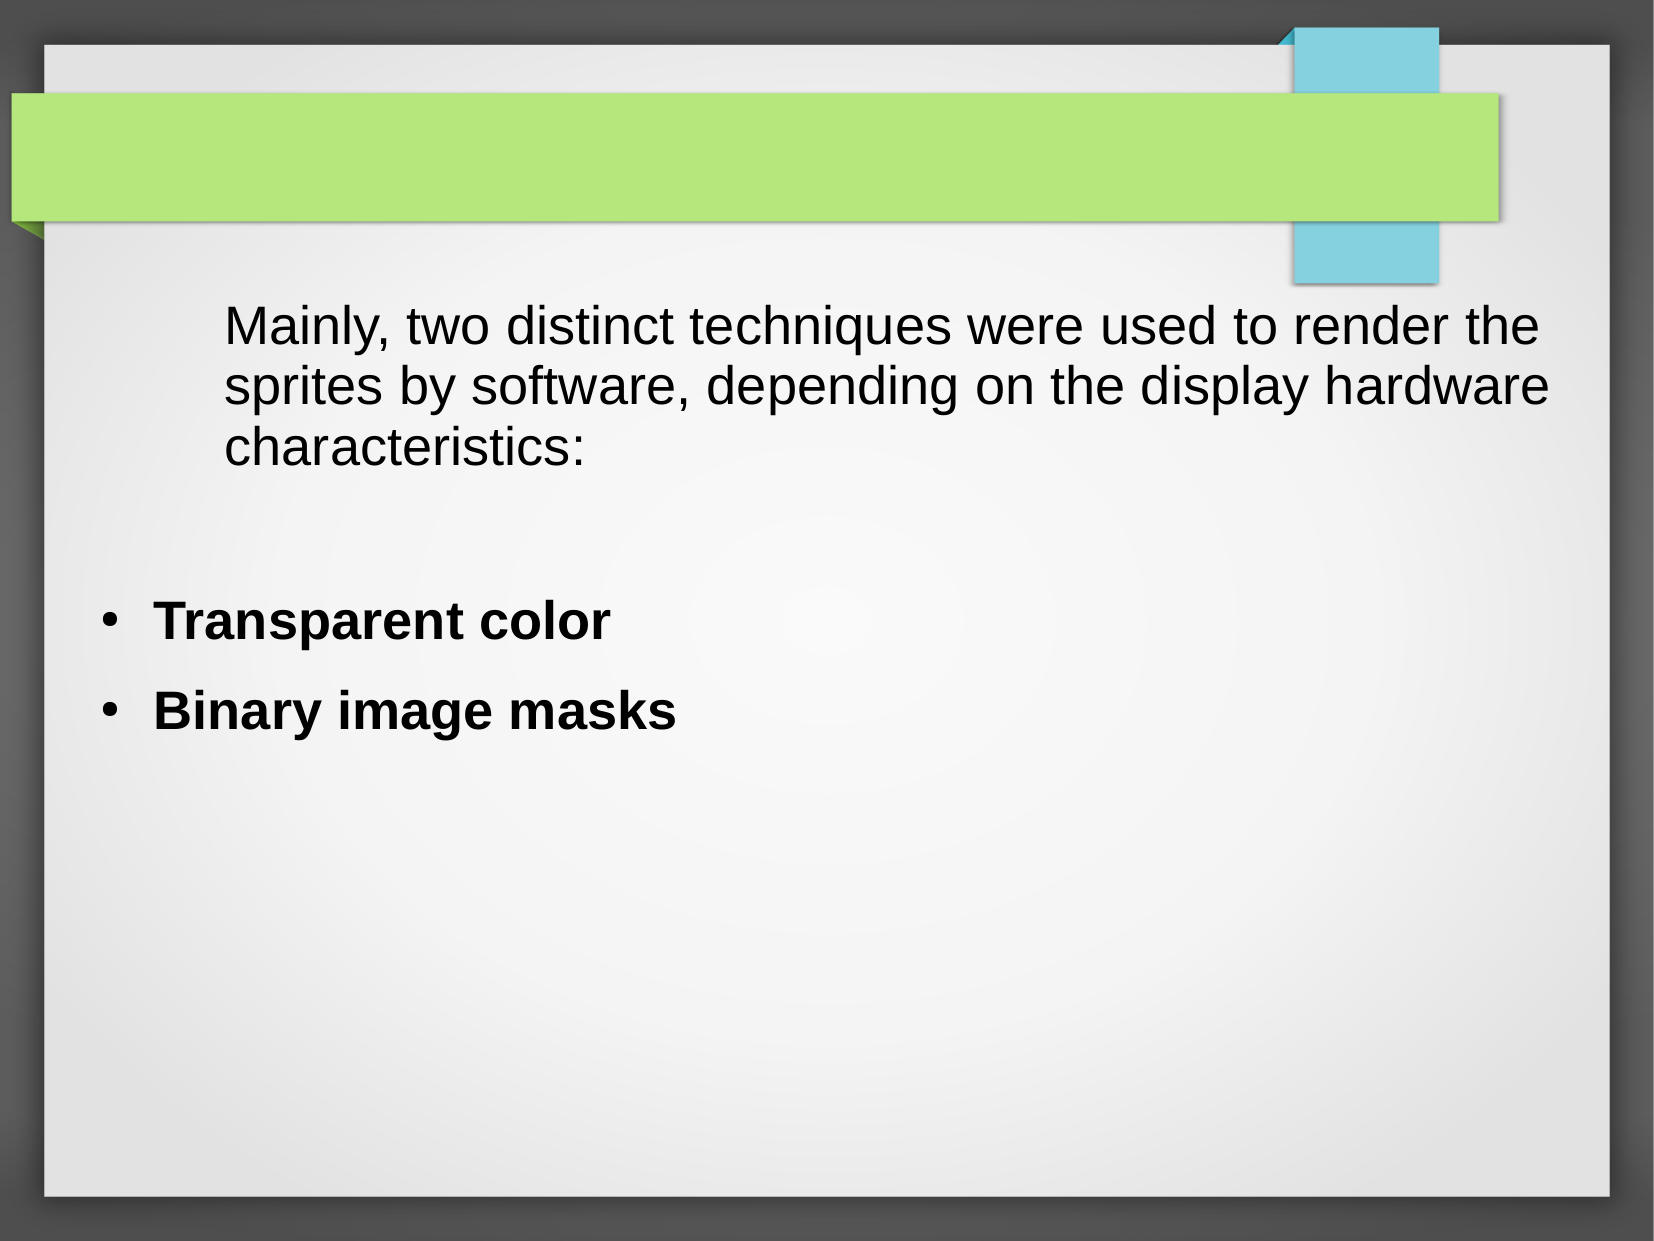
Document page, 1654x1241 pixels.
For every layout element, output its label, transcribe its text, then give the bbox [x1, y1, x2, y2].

picture [0, 0, 1654, 1241]
list Mainly, two distinct techniques were used to render the sprites by software, depending on the display hardware characteristics: Transparent color Binary image masks [82, 295, 1571, 1015]
